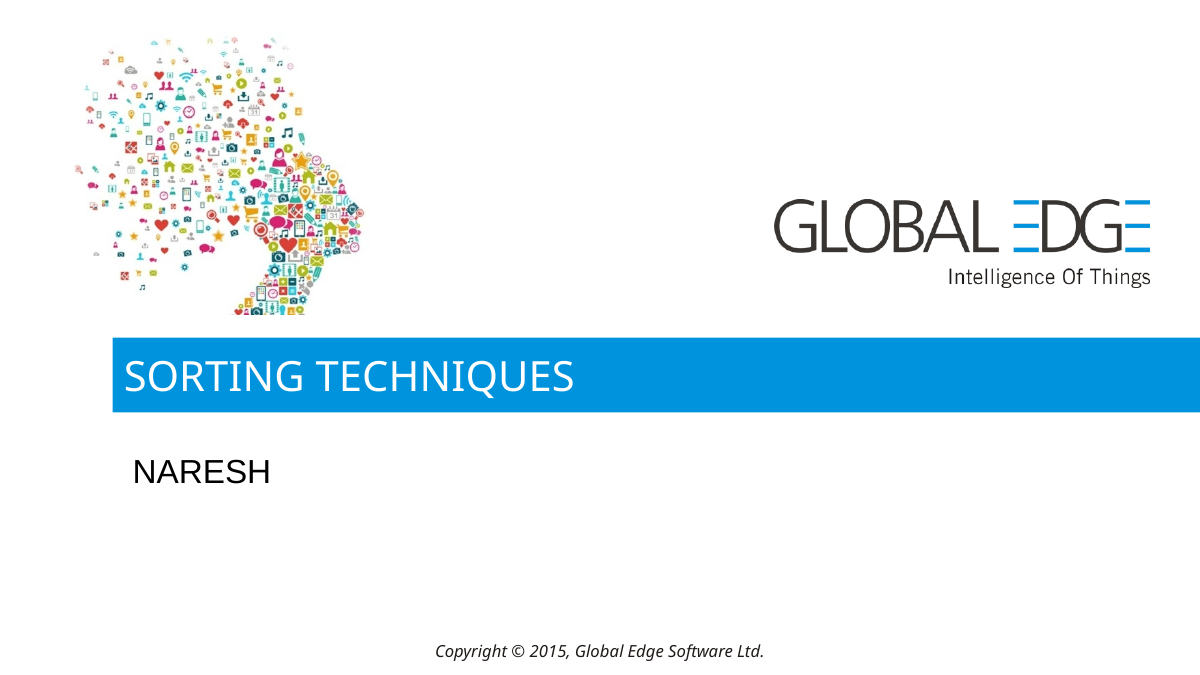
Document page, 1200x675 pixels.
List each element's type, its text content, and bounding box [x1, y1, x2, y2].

picture [75, 0, 377, 315]
title SORTING TECHNIQUES [112, 337, 1200, 413]
picture [774, 199, 1150, 288]
text_box NARESH [0, 431, 426, 514]
